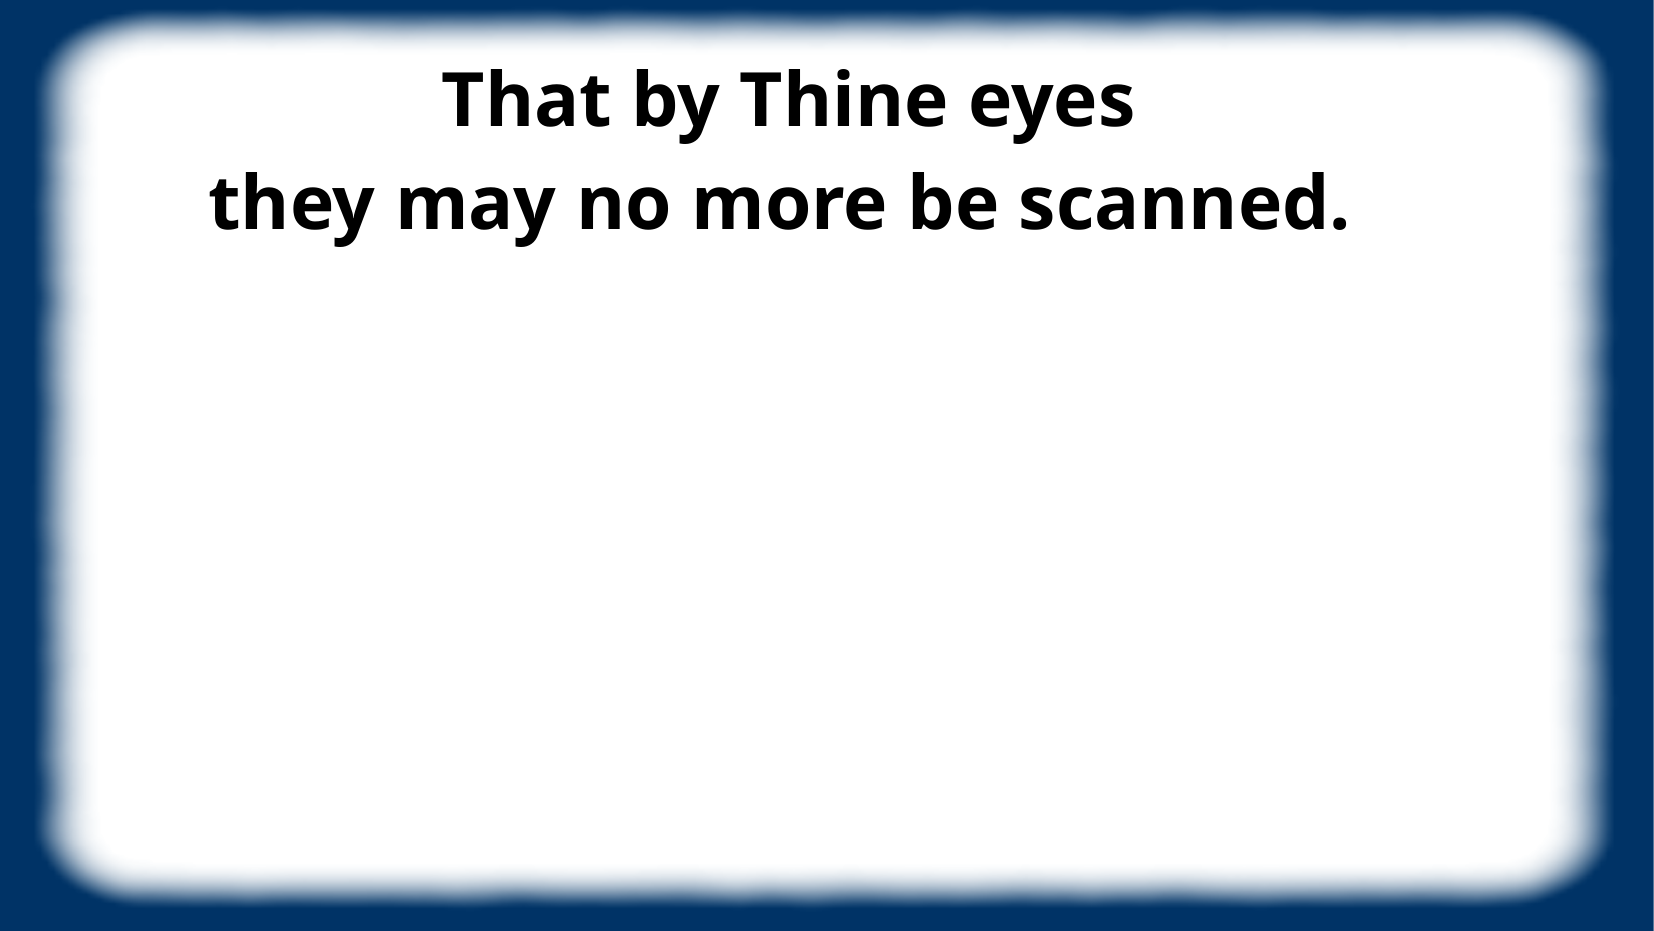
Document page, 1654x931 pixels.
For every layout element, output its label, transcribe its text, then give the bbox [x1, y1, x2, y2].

picture [0, 0, 1654, 931]
text_box That by Thine eyes they may no more be scanned. [61, 39, 1517, 265]
